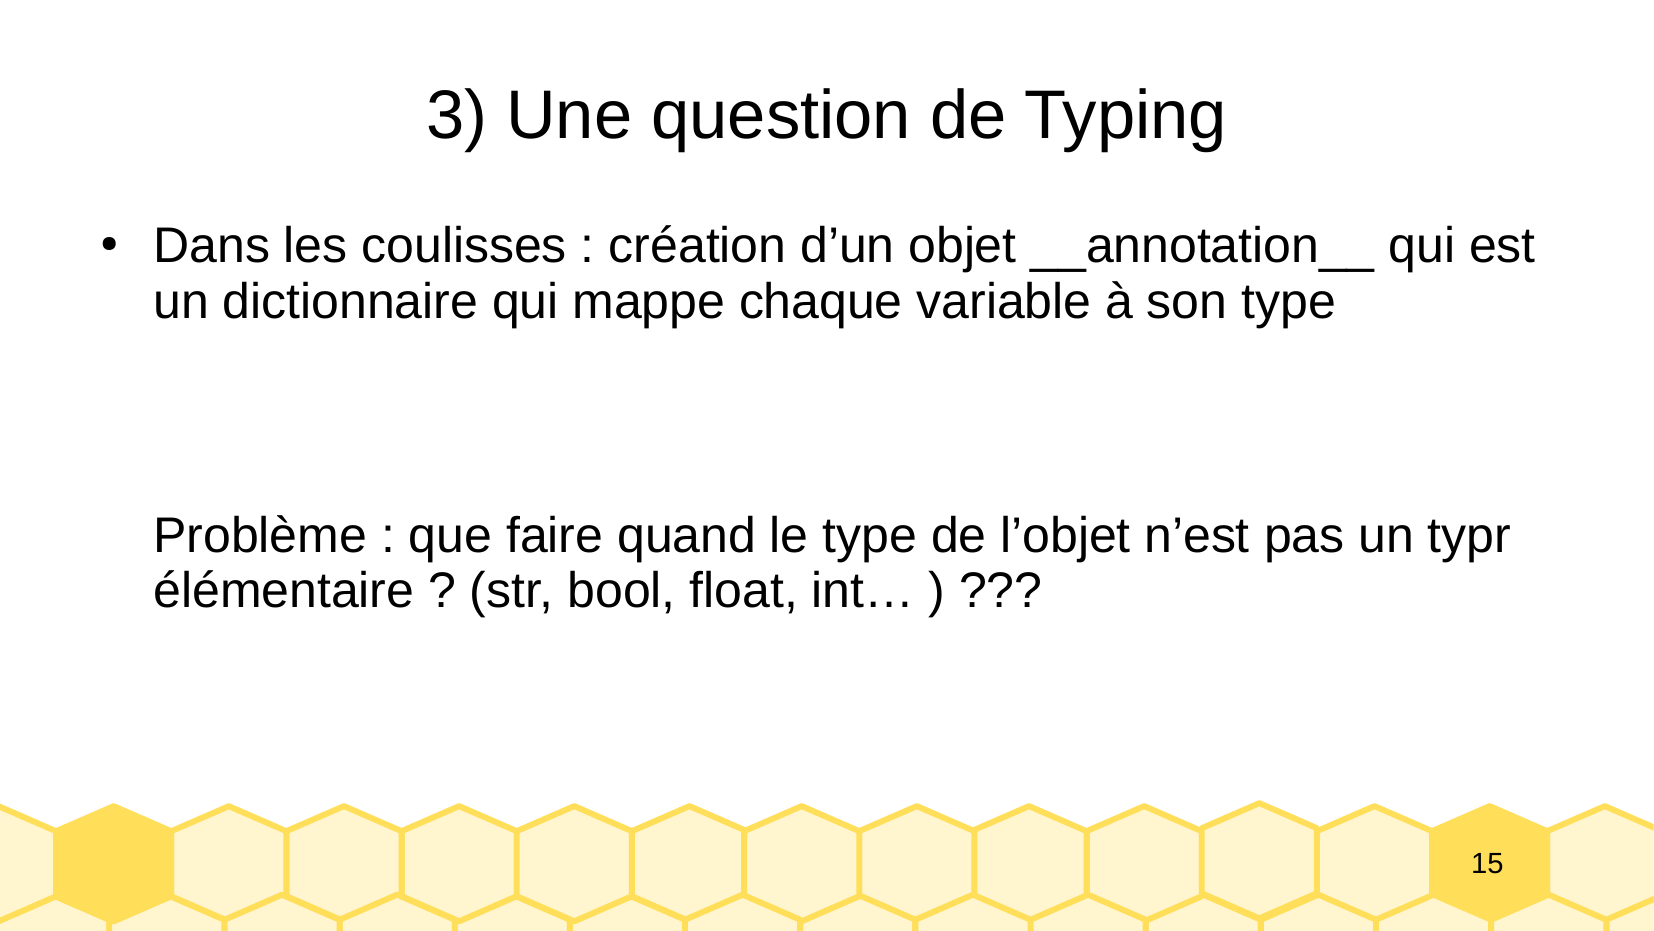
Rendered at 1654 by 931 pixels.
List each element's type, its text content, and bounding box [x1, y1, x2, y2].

list Dans les coulisses : création d’un objet __annotation__ qui est un dictionnaire qui mappe chaque variable à son type Problème : que faire quand le type de l’objet n’est pas un typr élémentaire ? (str, bool, float, int… ) ??? [82, 217, 1571, 758]
title 3) Une question de Typing [82, 37, 1571, 193]
